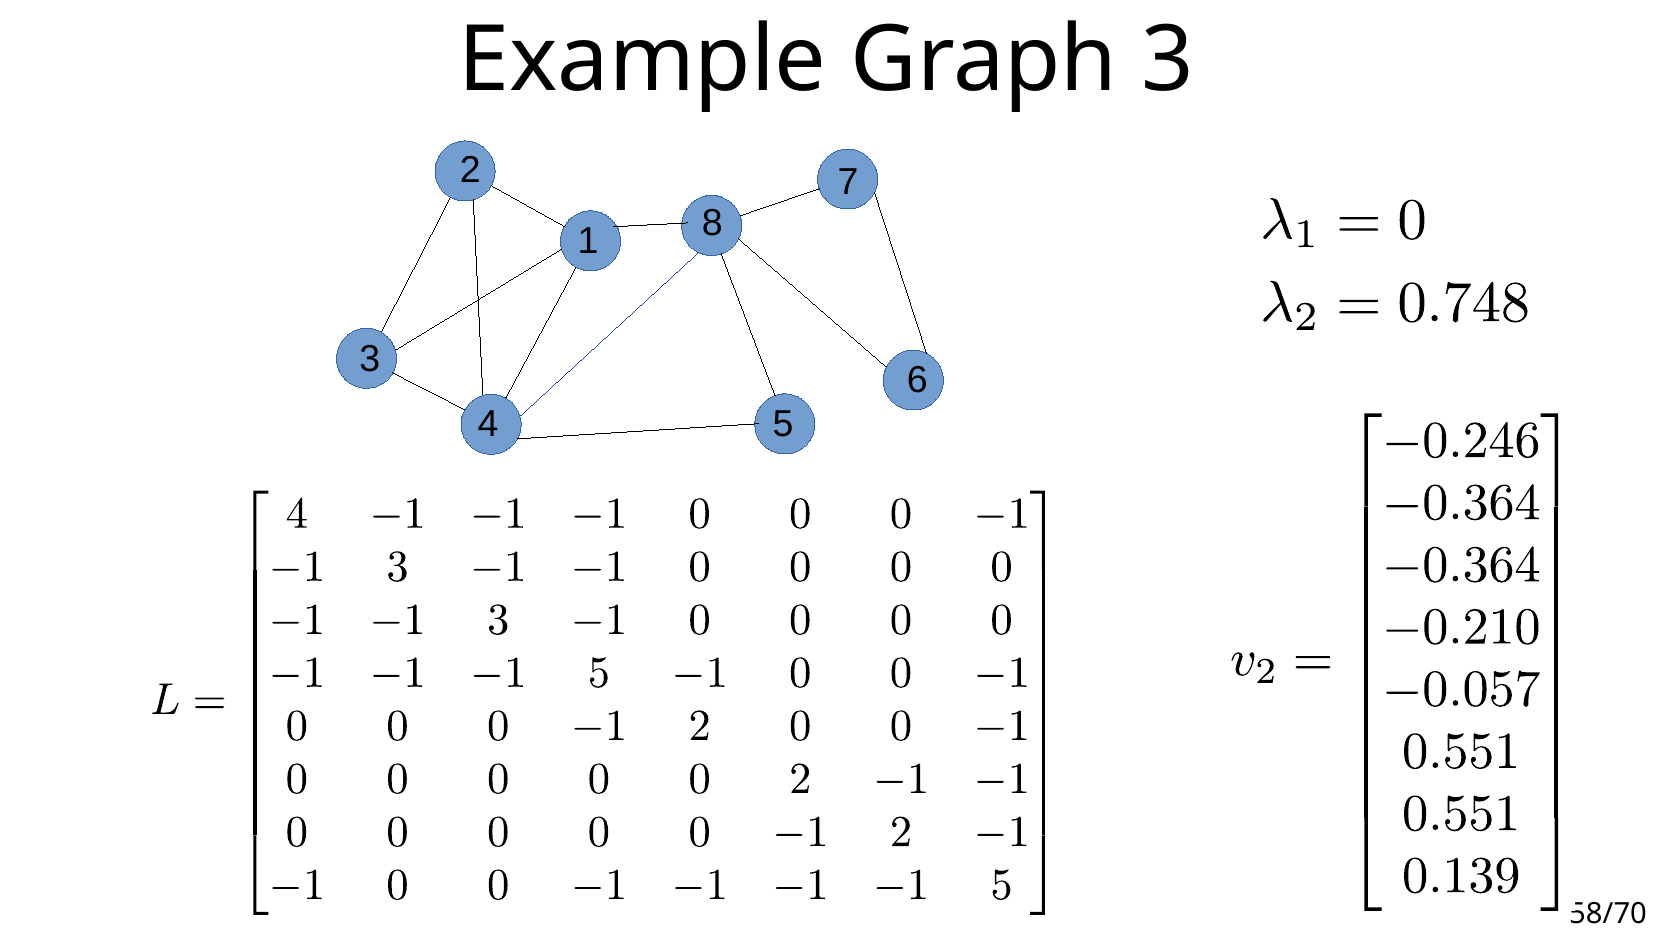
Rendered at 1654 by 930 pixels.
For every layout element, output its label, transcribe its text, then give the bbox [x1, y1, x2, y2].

text_box [336, 338, 344, 378]
text_box [699, 252, 726, 256]
text_box [883, 359, 892, 402]
text_box [817, 163, 822, 195]
text_box [435, 149, 444, 193]
text_box 7 [822, 153, 874, 210]
text_box 4 [462, 395, 514, 453]
text_box [150, 490, 1060, 916]
text_box [738, 211, 742, 238]
text_box [681, 208, 687, 243]
text_box 8 [687, 194, 738, 252]
text_box [874, 164, 878, 192]
text_box [1230, 413, 1576, 911]
text_box [832, 149, 863, 153]
text_box 5 [758, 395, 809, 453]
text_box 2 [444, 141, 496, 199]
text_box 1 [563, 212, 614, 270]
text_box [1260, 280, 1531, 331]
text_box 3 [344, 330, 395, 388]
text_box [754, 410, 758, 423]
text_box [514, 404, 522, 444]
text_box 6 [892, 351, 943, 409]
text_box [1260, 198, 1427, 248]
text_box [809, 406, 815, 442]
text_box [754, 424, 758, 438]
text_box [614, 227, 621, 260]
title Example Graph 3 [82, 0, 1571, 120]
